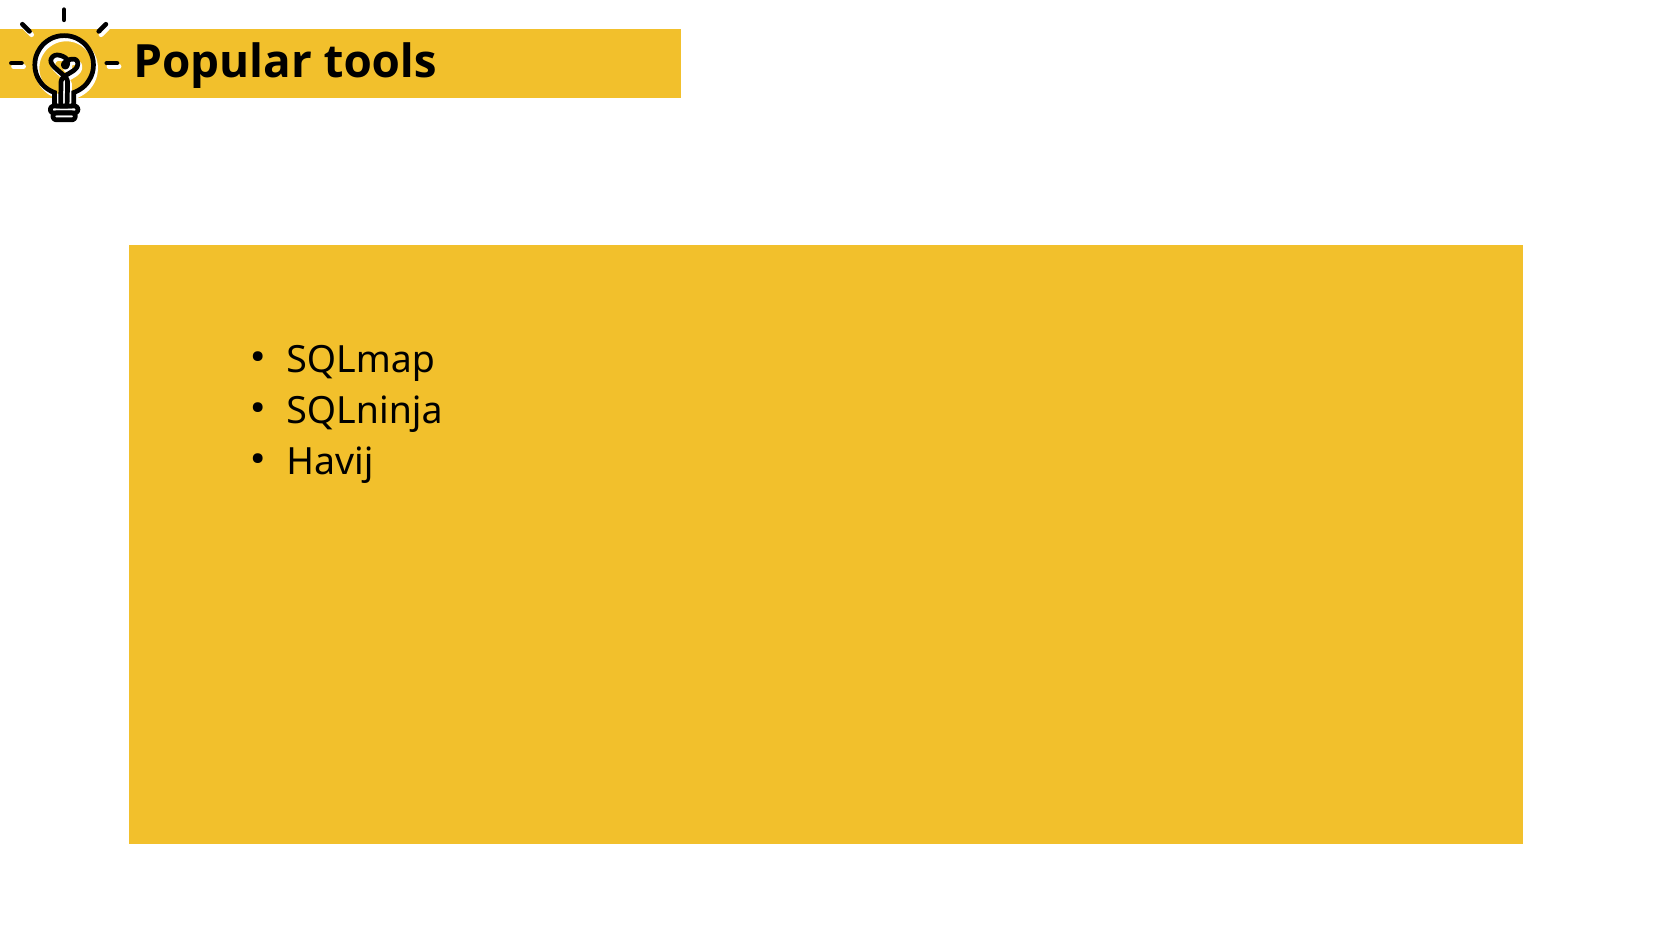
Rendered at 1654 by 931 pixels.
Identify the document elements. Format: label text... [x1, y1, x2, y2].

text_box SQLmap SQLninja Havij [236, 324, 1034, 470]
title Popular tools [133, 19, 580, 100]
